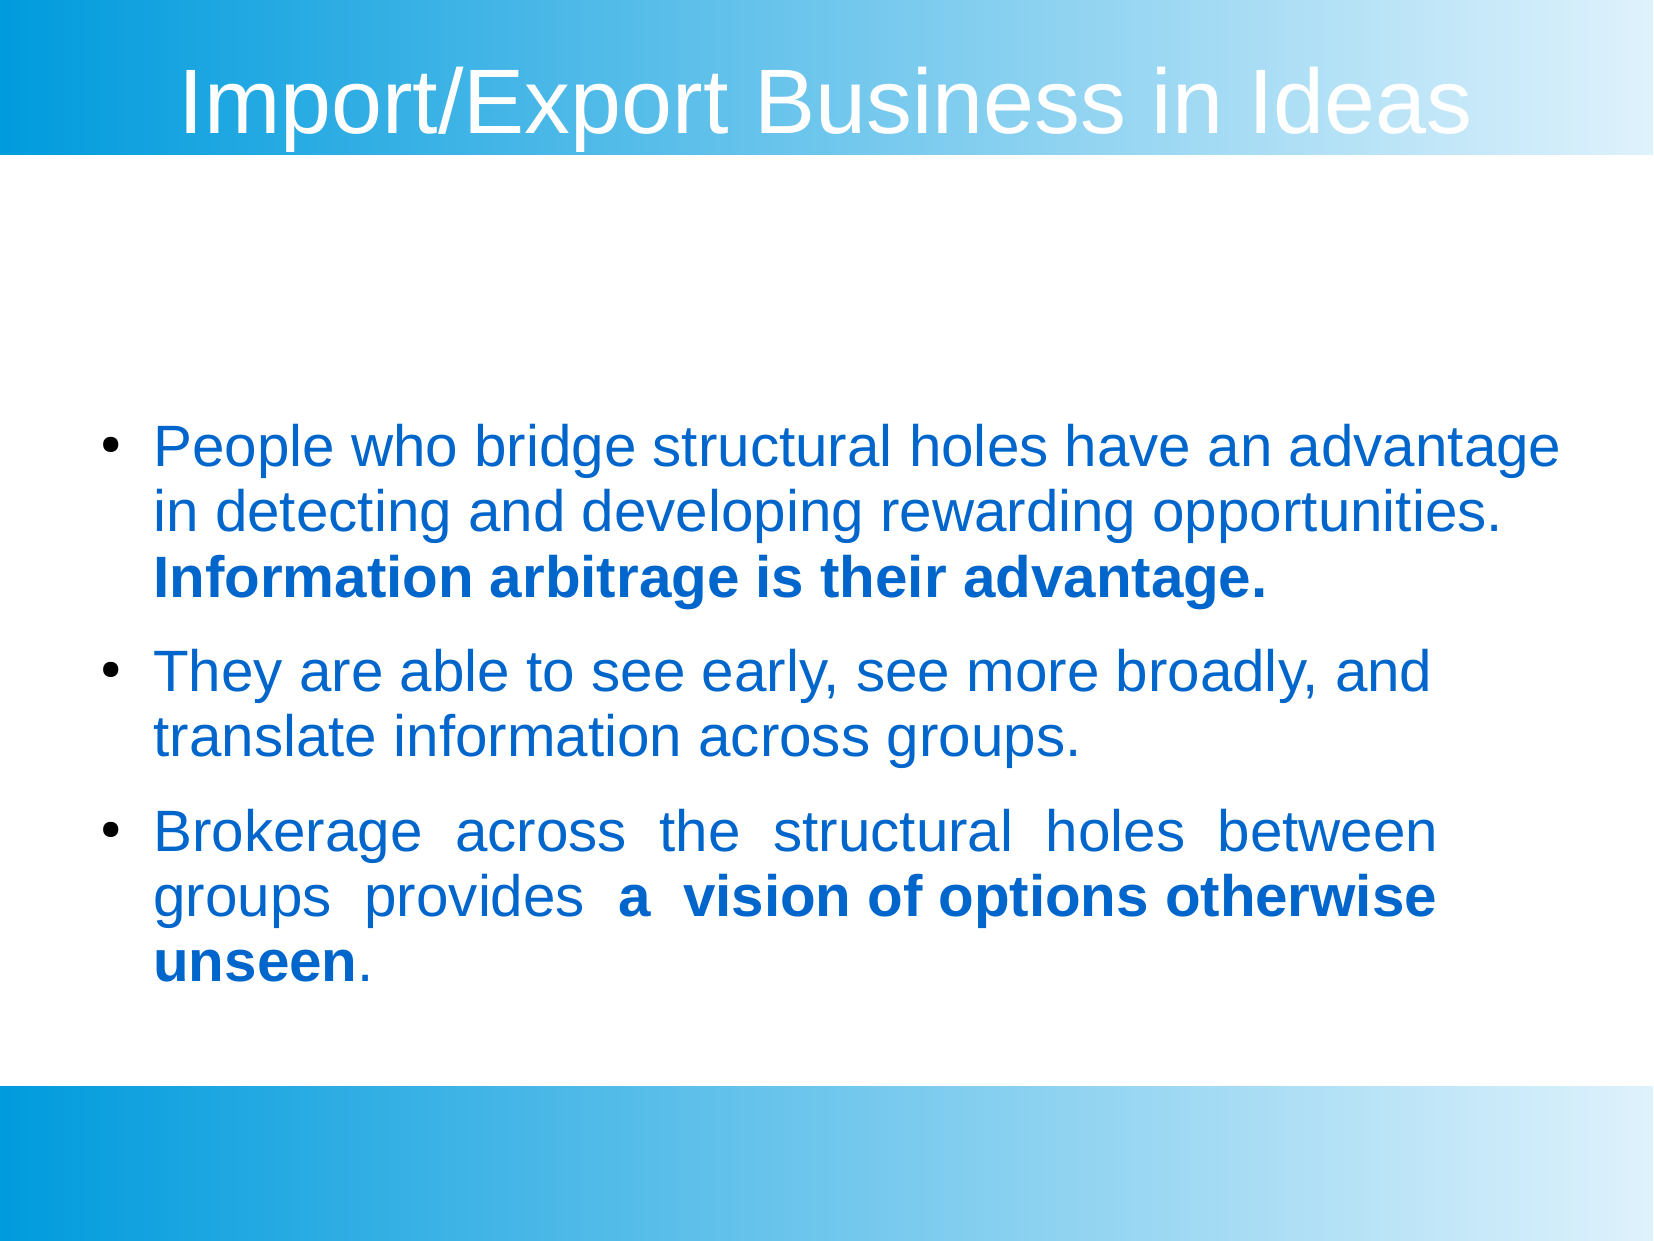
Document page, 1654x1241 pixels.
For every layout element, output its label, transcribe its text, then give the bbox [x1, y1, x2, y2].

title Import/Export Business in Ideas [82, 49, 1571, 155]
list People who bridge structural holes have an advantage in detecting and developing rewarding opportunities. Information arbitrage is their advantage. They are able to see early, see more broadly, and translate information across groups. Brokerage across the structural holes between groups provides a vision of options otherwise unseen. [82, 319, 1571, 1039]
